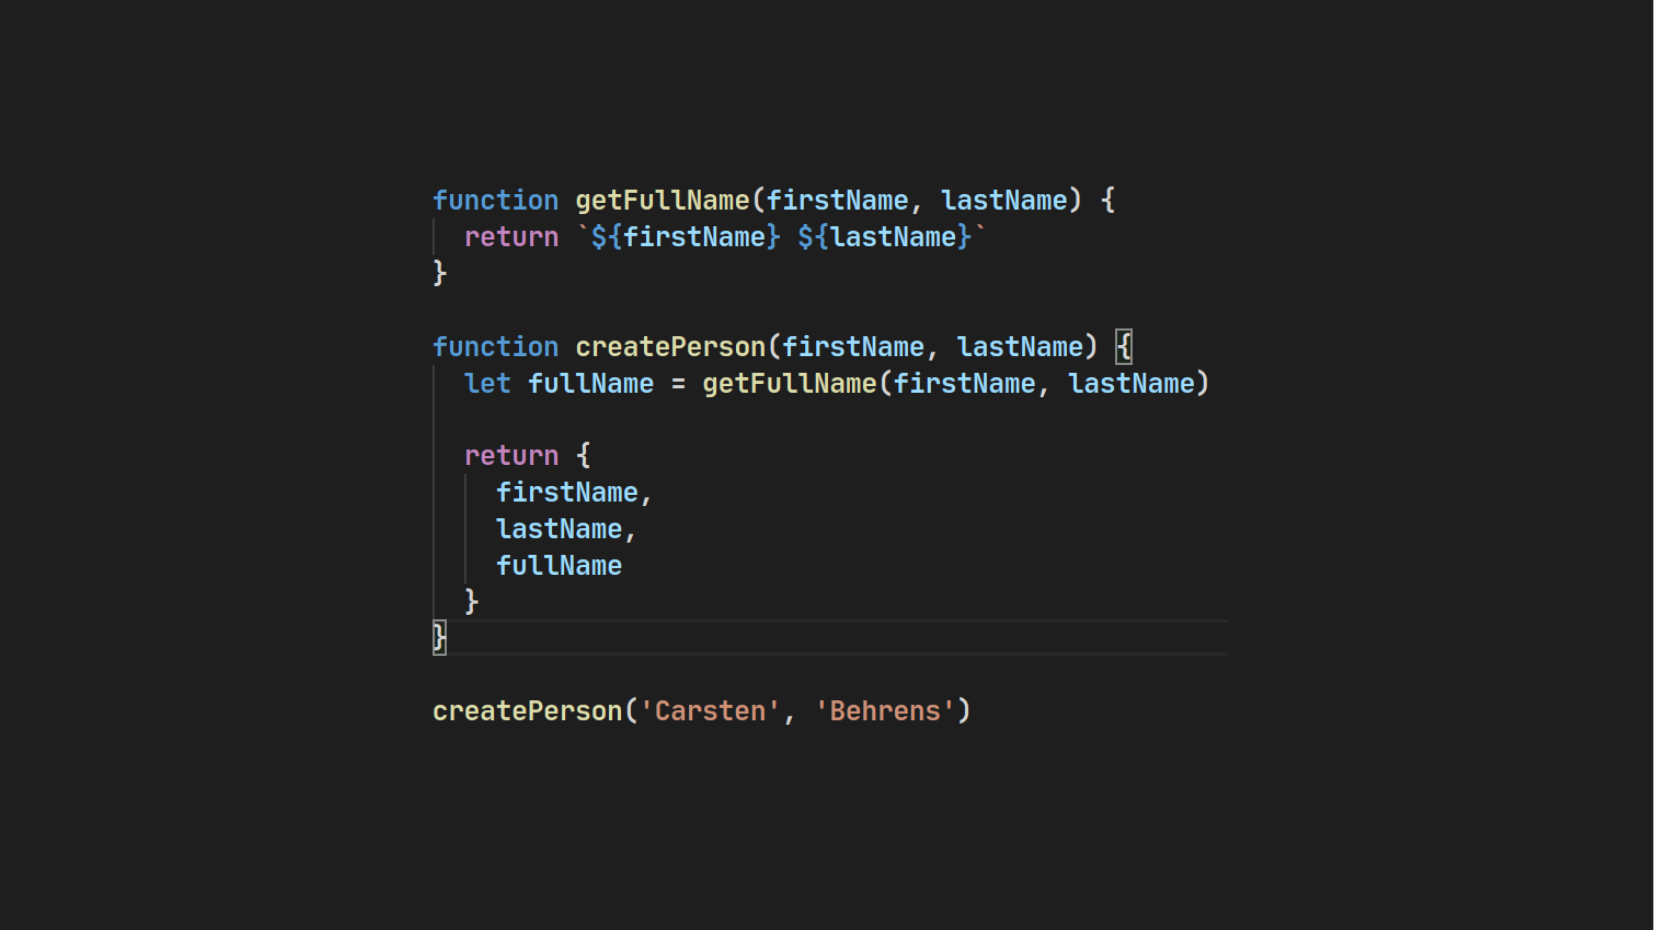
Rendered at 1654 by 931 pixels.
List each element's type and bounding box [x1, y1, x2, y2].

picture [426, 183, 1228, 747]
